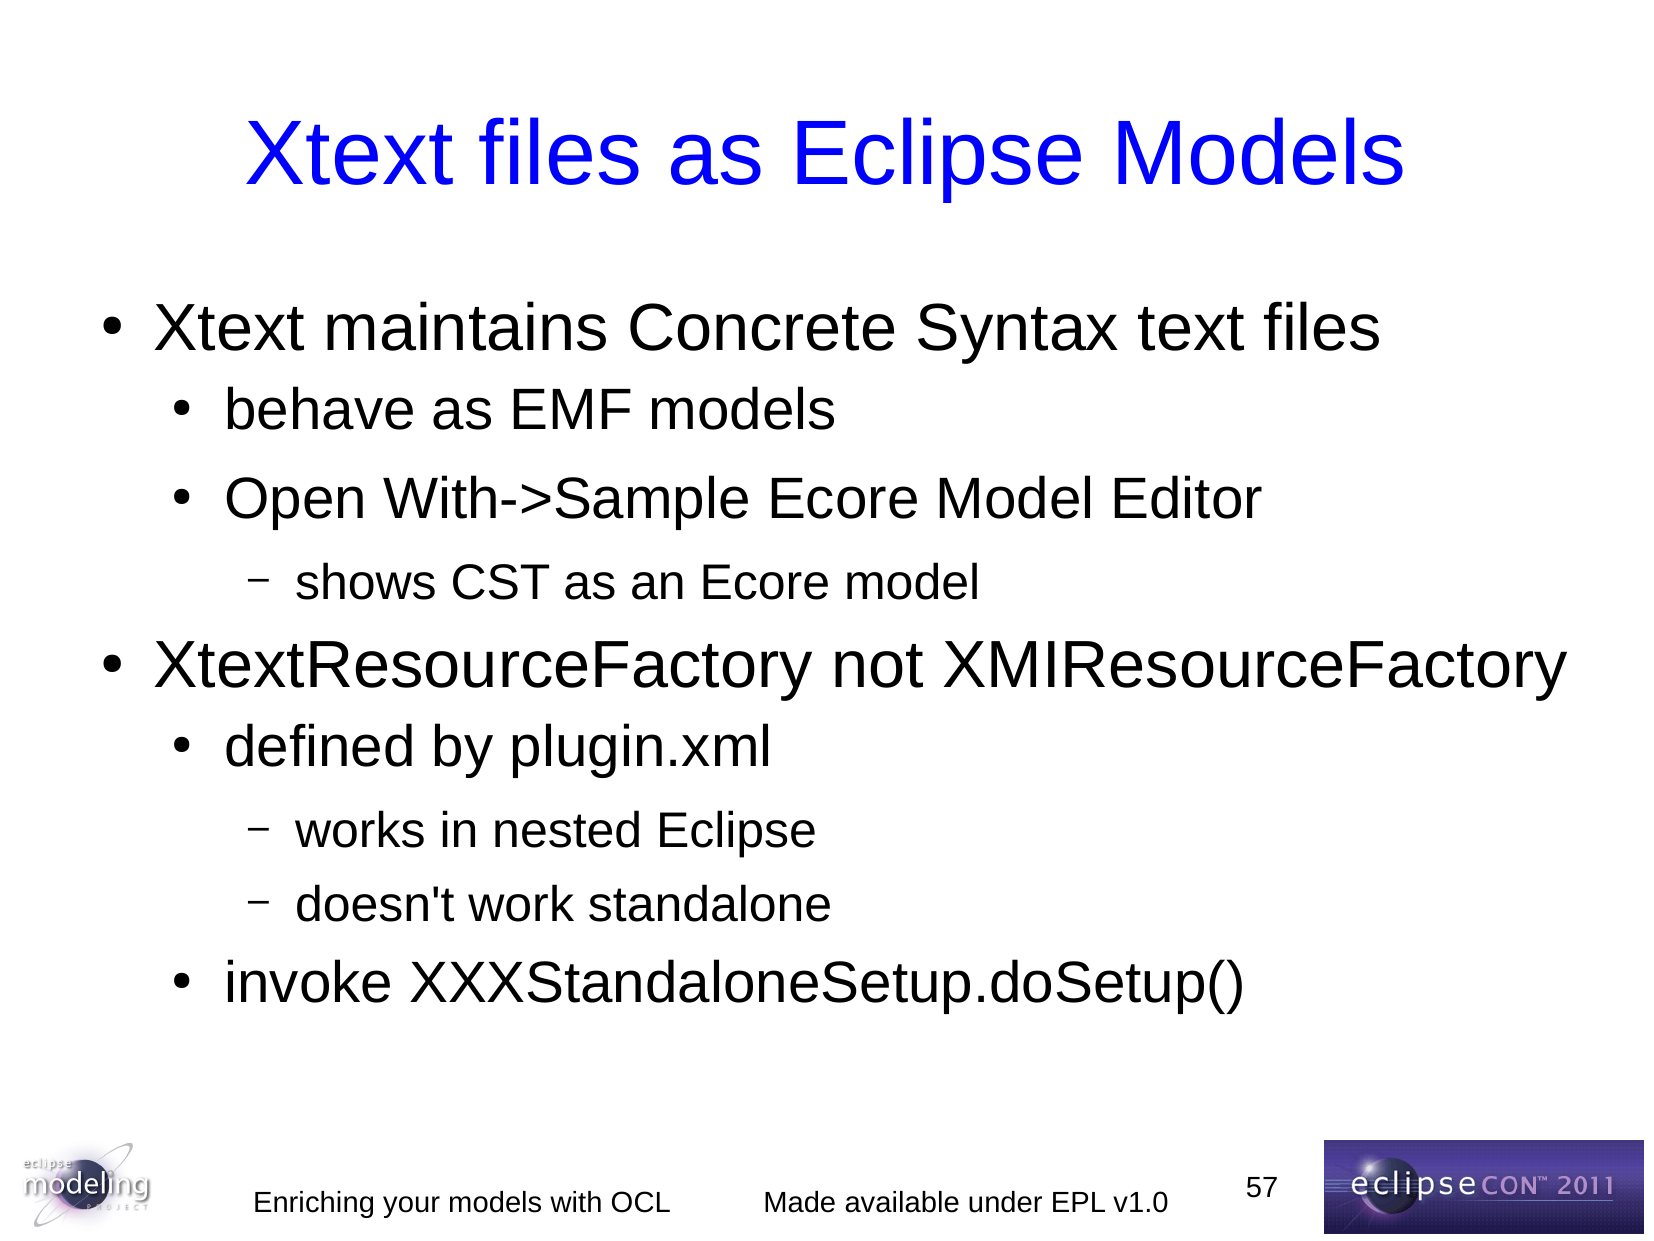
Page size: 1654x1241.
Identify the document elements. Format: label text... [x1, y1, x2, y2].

list Xtext maintains Concrete Syntax text files behave as EMF models Open With->Sample Ecore Model Editor shows CST as an Ecore model XtextResourceFactory not XMIResourceFactory defined by plugin.xml works in nested Eclipse doesn't work standalone invoke XXXStandaloneSetup.doSetup() [82, 290, 1571, 1094]
picture [1324, 1140, 1644, 1234]
title Xtext files as Eclipse Models [82, 56, 1571, 250]
picture [9, 1136, 156, 1235]
